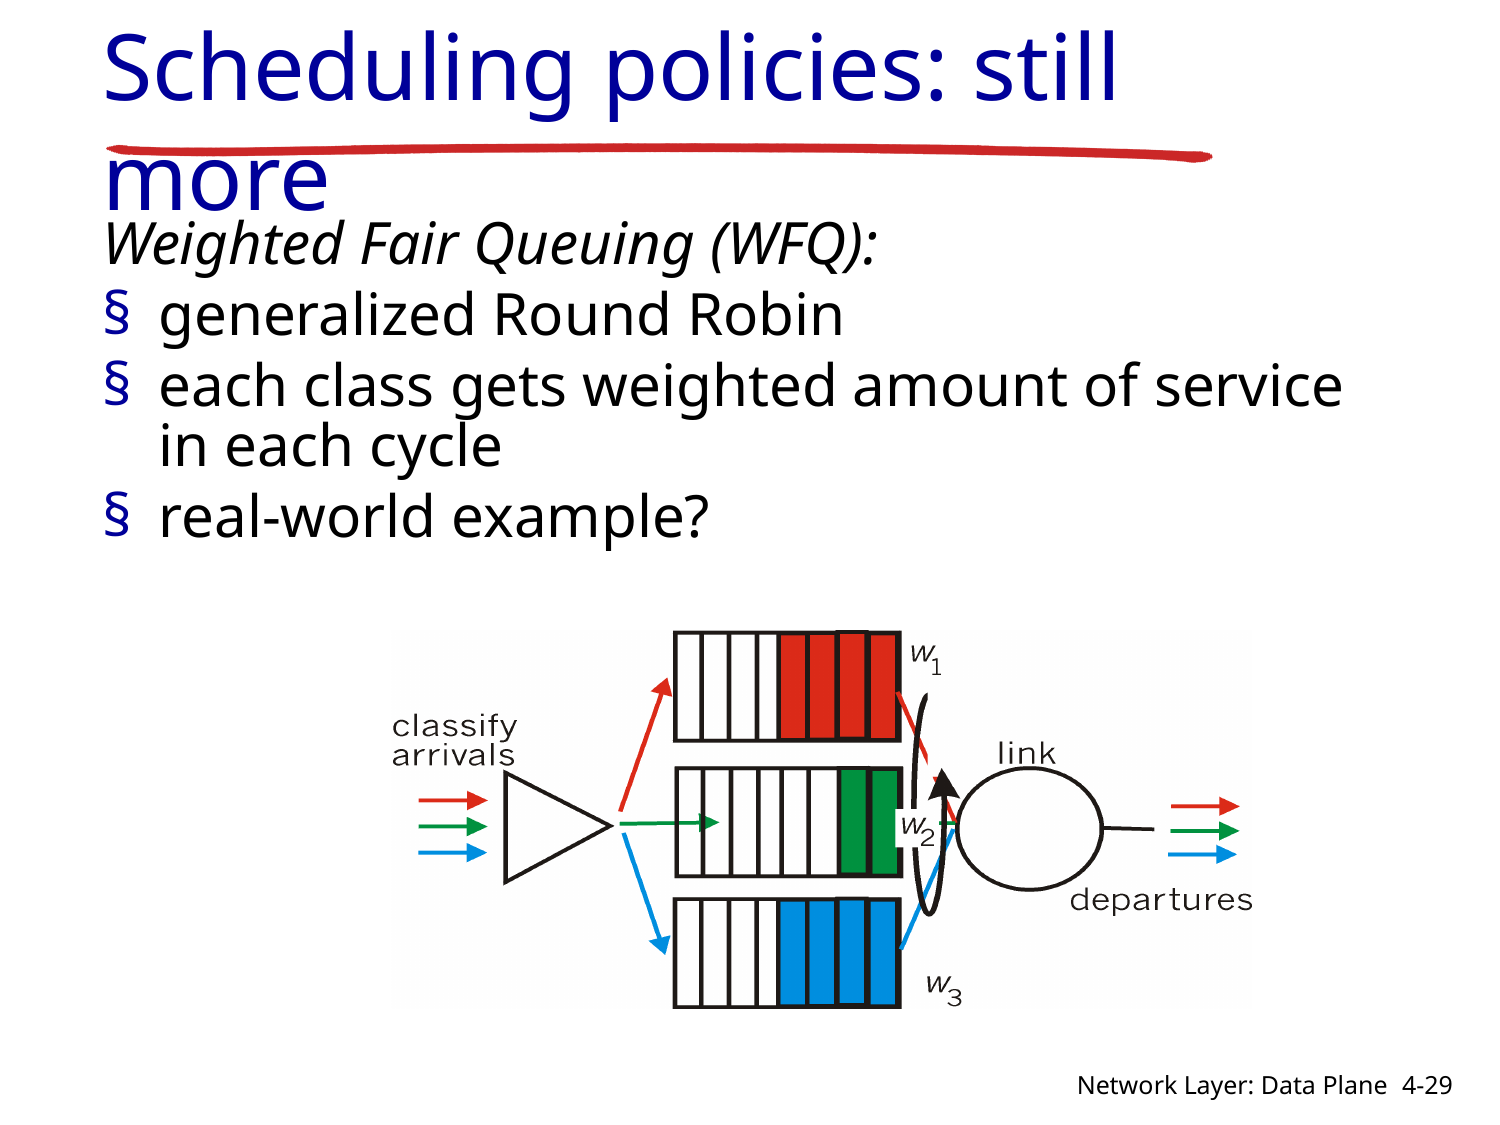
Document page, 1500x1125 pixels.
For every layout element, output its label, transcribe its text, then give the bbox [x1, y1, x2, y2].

footer Network Layer: Data Plane [1045, 1062, 1404, 1102]
title Scheduling policies: still more [87, 1, 1363, 189]
slide_number 4-13 [1387, 1062, 1480, 1107]
picture [391, 630, 1252, 1009]
list Weighted Fair Queuing (WFQ): generalized Round Robin each class gets weighted amount of service in each cycle real-world example? [87, 209, 1363, 1015]
